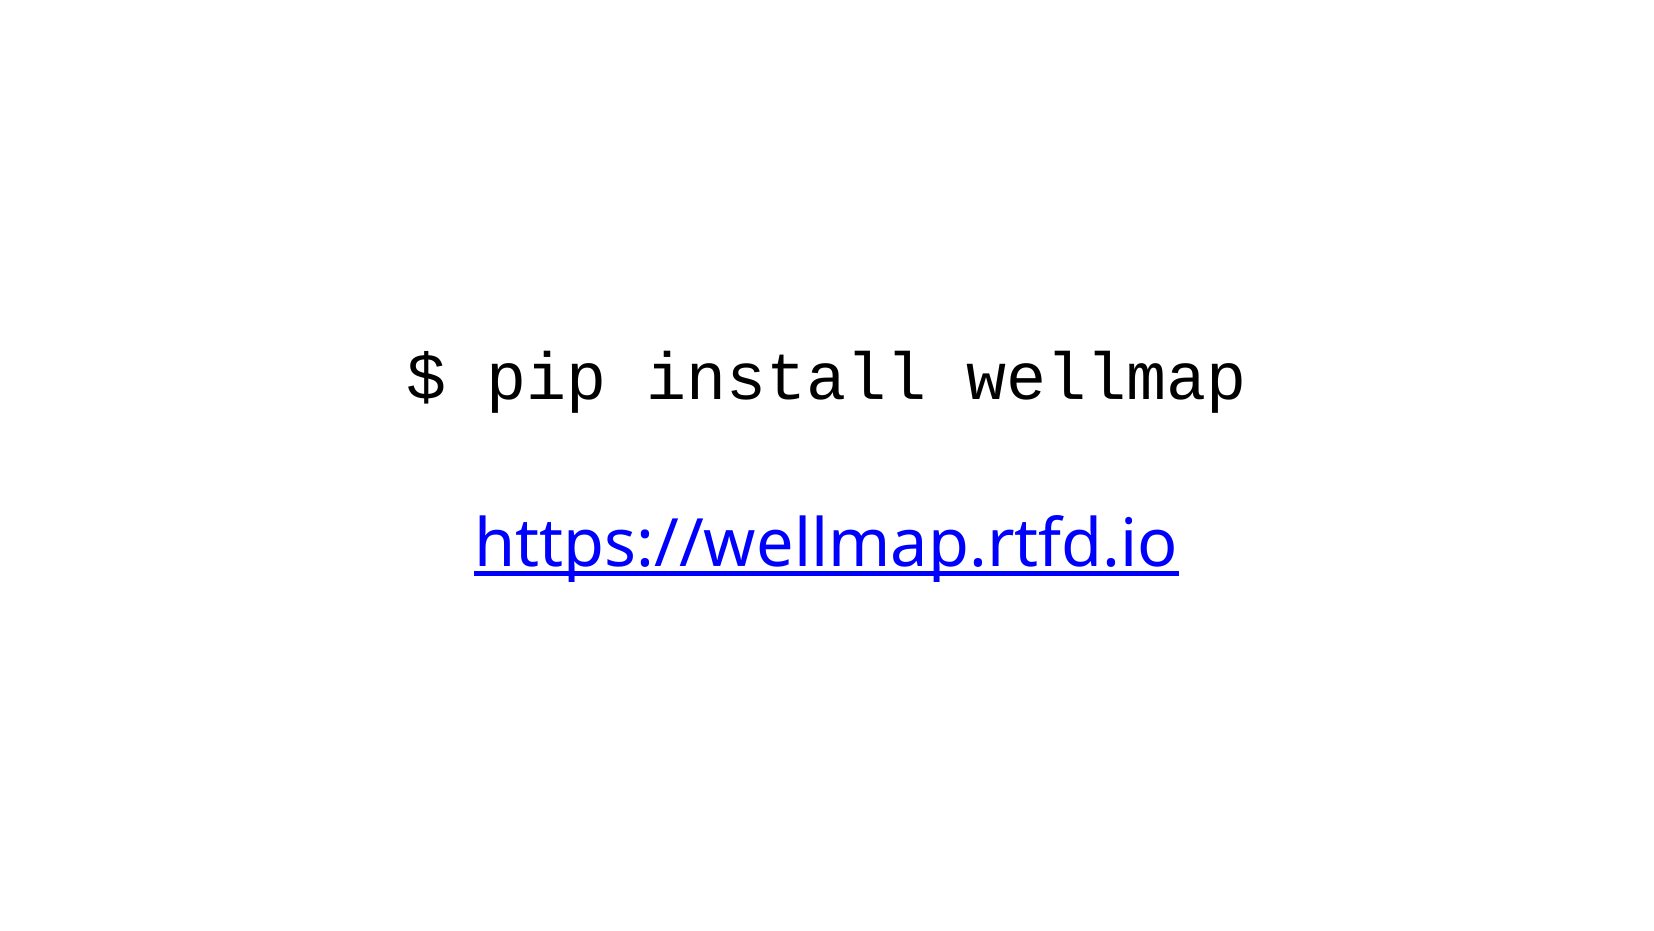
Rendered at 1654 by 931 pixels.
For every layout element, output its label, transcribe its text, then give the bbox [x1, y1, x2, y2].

text_box $ pip install wellmap https://wellmap.rtfd.io [82, 105, 1571, 826]
